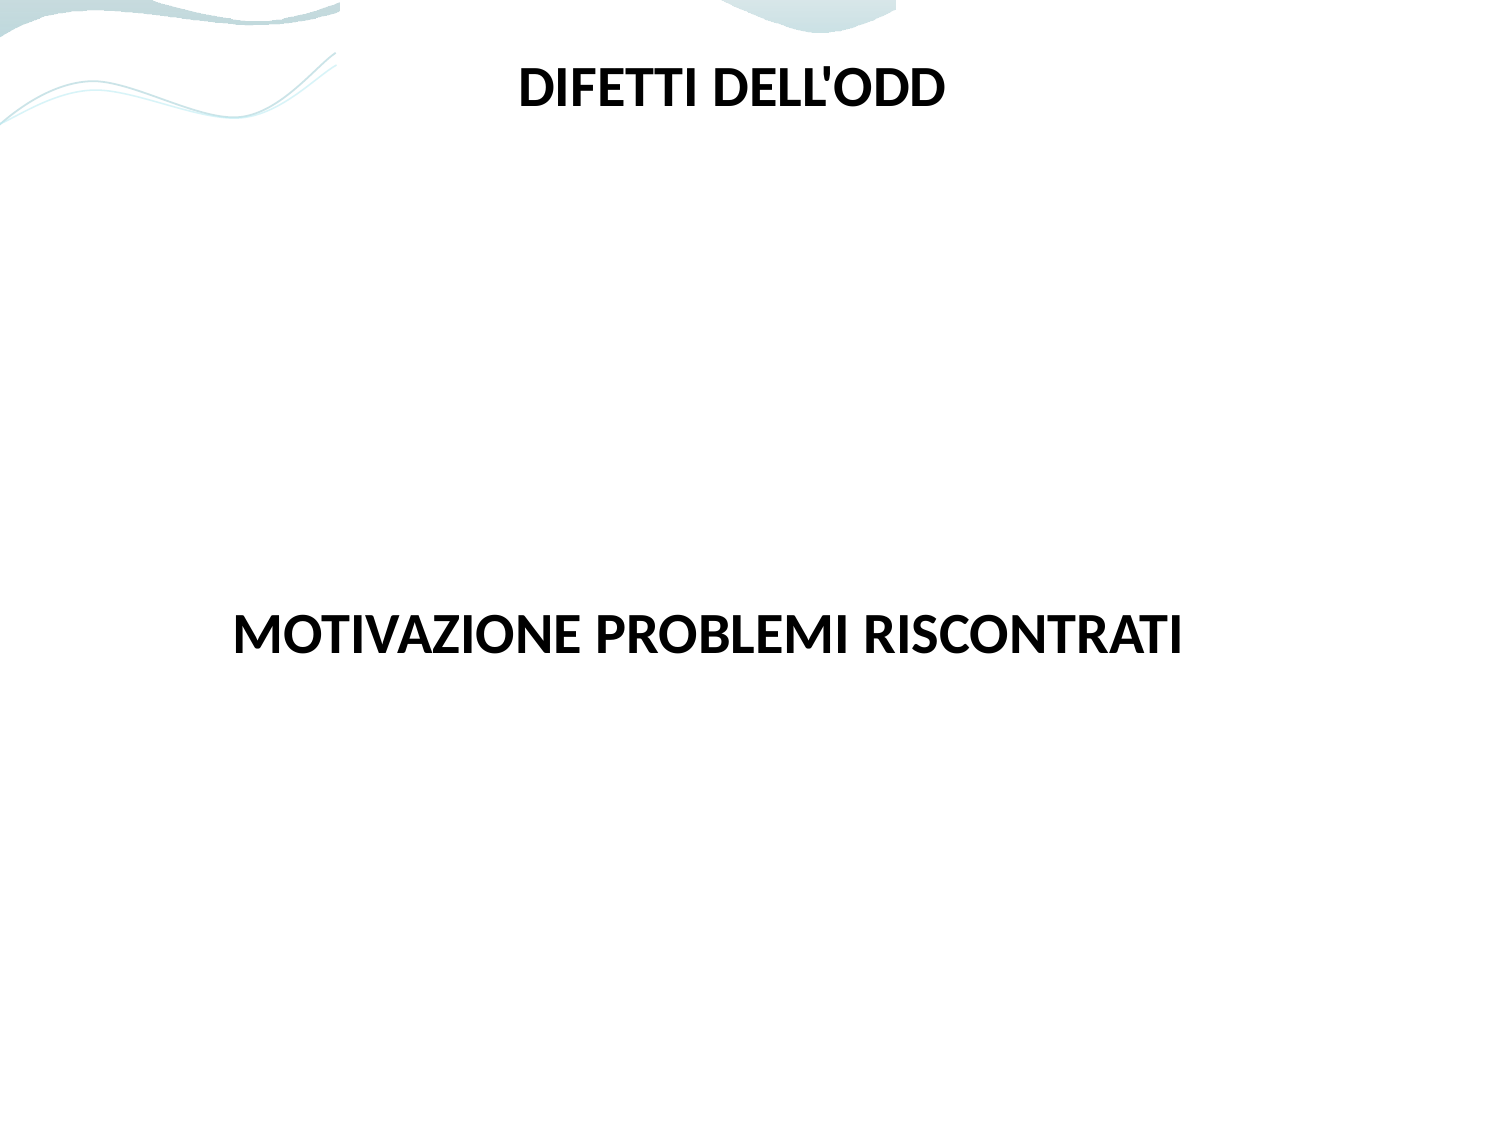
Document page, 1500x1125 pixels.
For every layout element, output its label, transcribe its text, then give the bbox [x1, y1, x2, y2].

text_box MOTIVAZIONE PROBLEMI RISCONTRATI [0, 602, 1418, 689]
text_box DIFETTI DELL'ODD [23, 55, 1441, 142]
